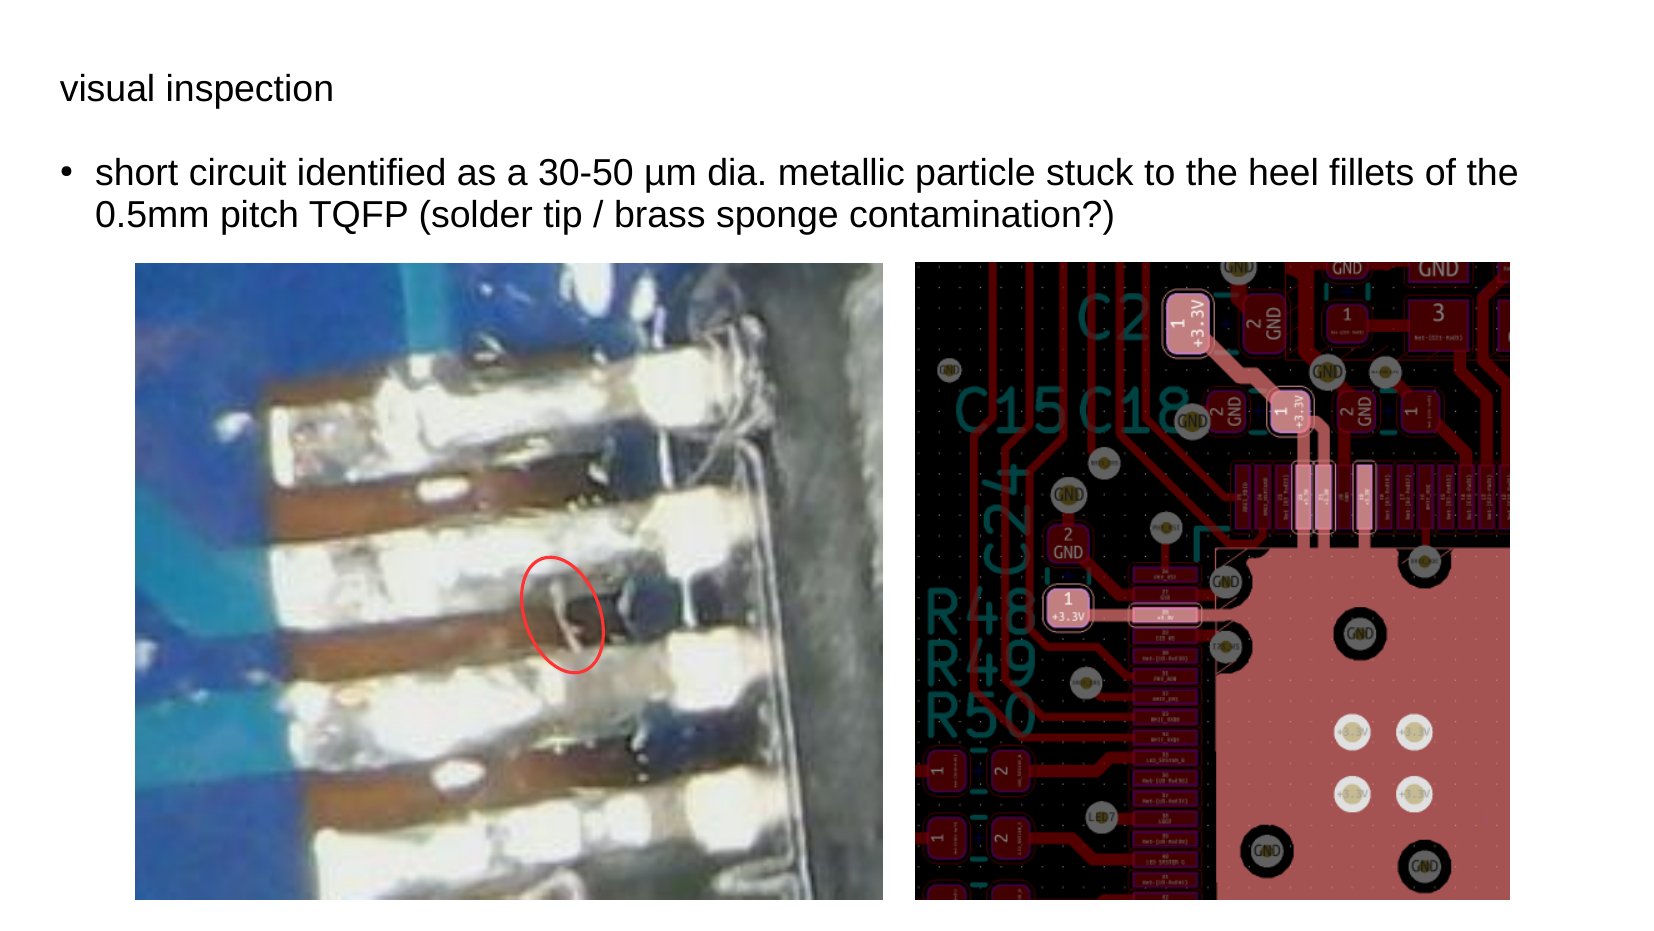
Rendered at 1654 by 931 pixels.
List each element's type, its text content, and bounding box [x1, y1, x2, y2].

picture [915, 262, 1510, 901]
picture [135, 263, 883, 901]
text_box visual inspection short circuit identified as a 30-50 µm dia. metallic particle stuck to the heel fillets of the 0.5mm pitch TQFP (solder tip / brass sponge contamination?) [45, 60, 1545, 285]
